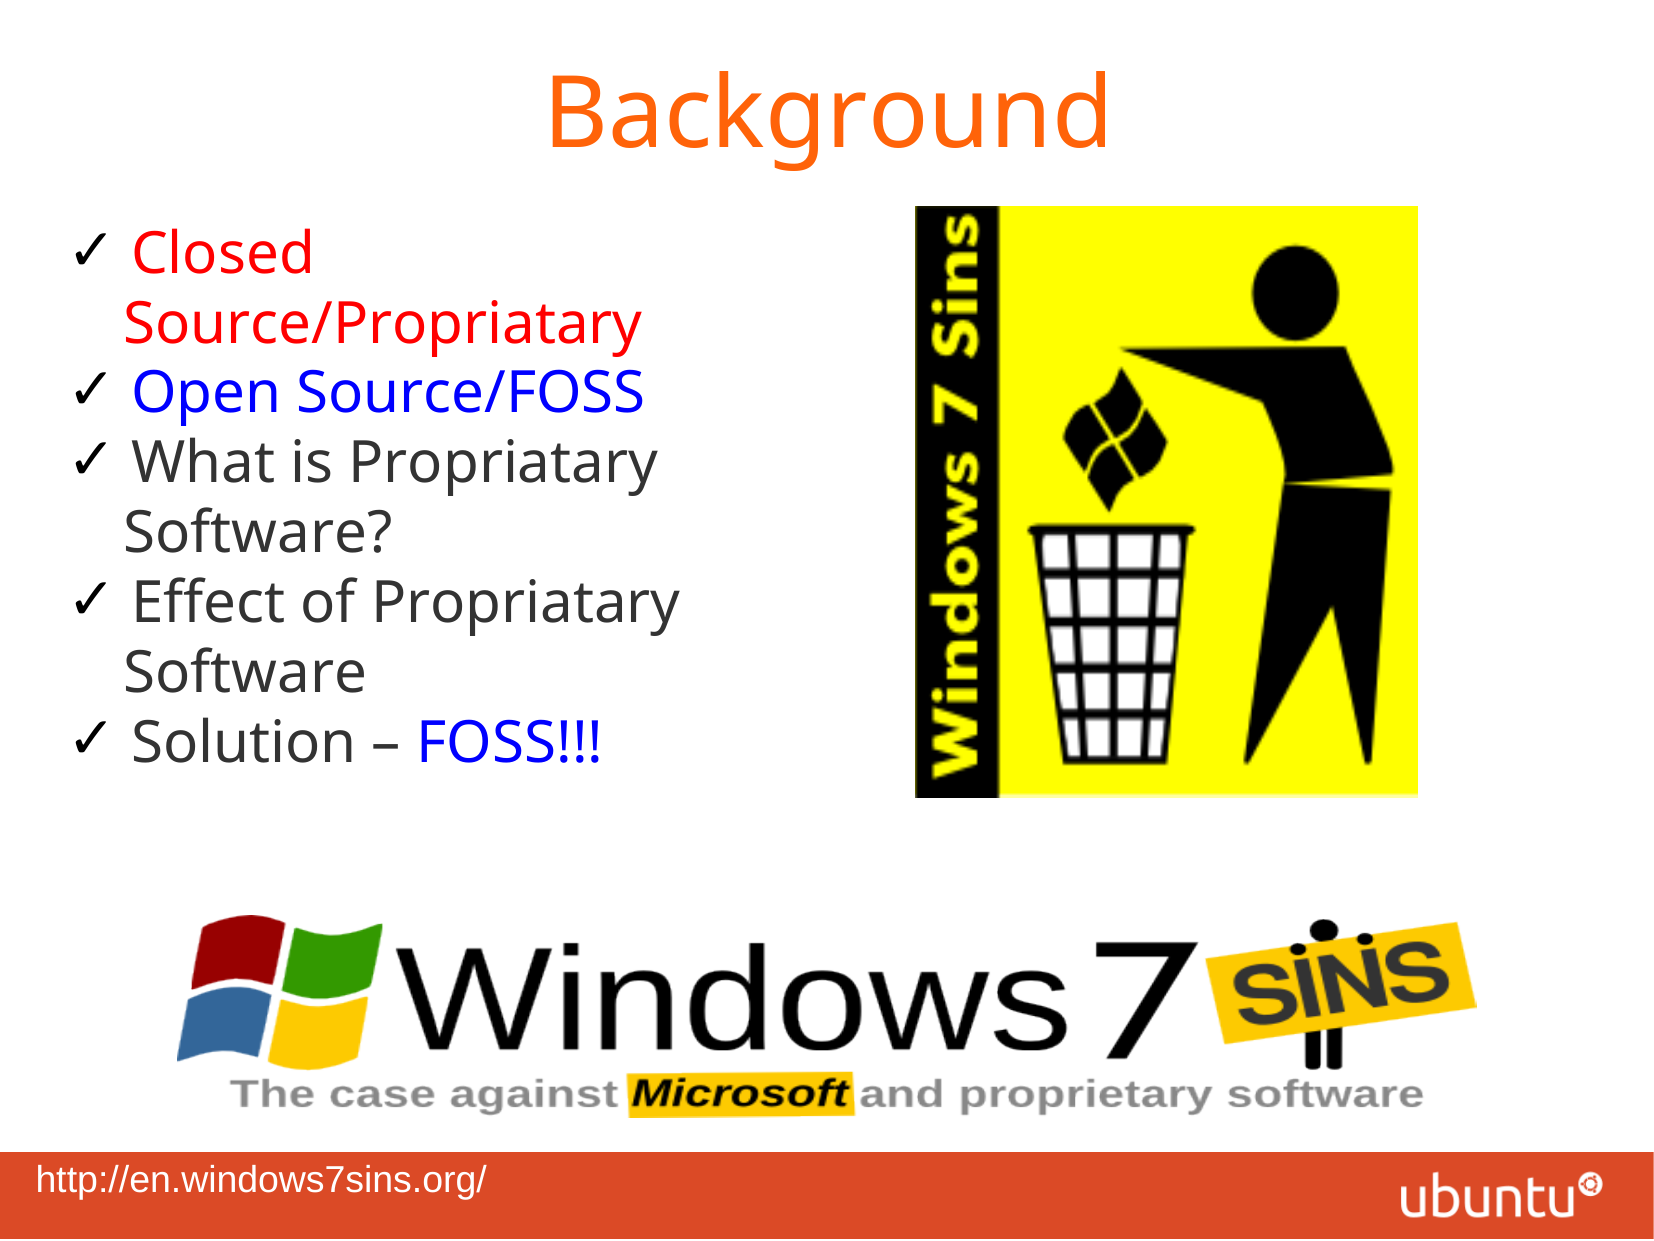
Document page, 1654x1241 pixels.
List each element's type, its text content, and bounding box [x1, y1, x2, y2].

picture [0, 1152, 1654, 1239]
picture [915, 206, 1418, 798]
picture [177, 915, 1477, 1118]
list Closed Source/Propriatary Open Source/FOSS What is Propriatary Software? Effect of Propriatary Software Solution – FOSS!!! [59, 206, 797, 1026]
title Background [59, 52, 1598, 178]
text_box http://en.windows7sins.org/ [20, 1151, 502, 1209]
